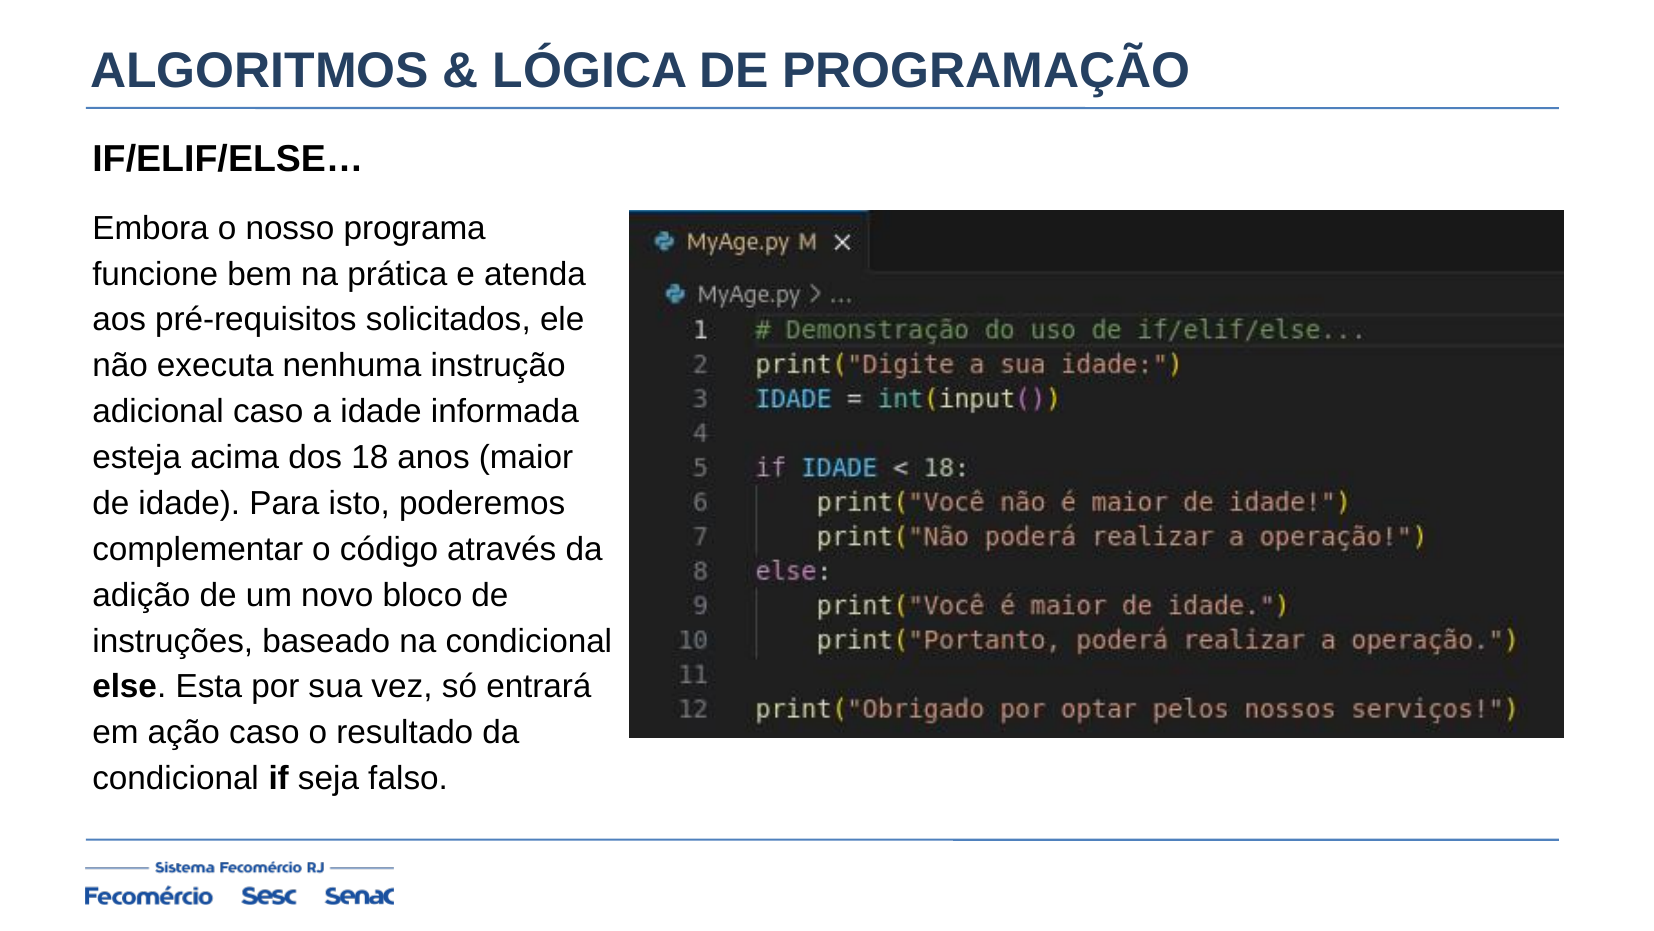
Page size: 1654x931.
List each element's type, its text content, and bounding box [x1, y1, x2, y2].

picture [62, 845, 416, 921]
text_box IF/ELIF/ELSE… Embora o nosso programa funcione bem na prática e atenda aos pré-requisitos solicitados, ele não executa nenhuma instrução adicional caso a idade informada esteja acima dos 18 anos (maior de idade). Para isto, poderemos complementar o código através da adição de um novo bloco de instruções, baseado na condicional else. Esta por sua vez, só entrará em ação caso o resultado da condicional if seja falso. [77, 112, 629, 836]
text_box ALGORITMOS & LÓGICA DE PROGRAMAÇÃO [90, 32, 1564, 104]
picture [629, 210, 1564, 738]
